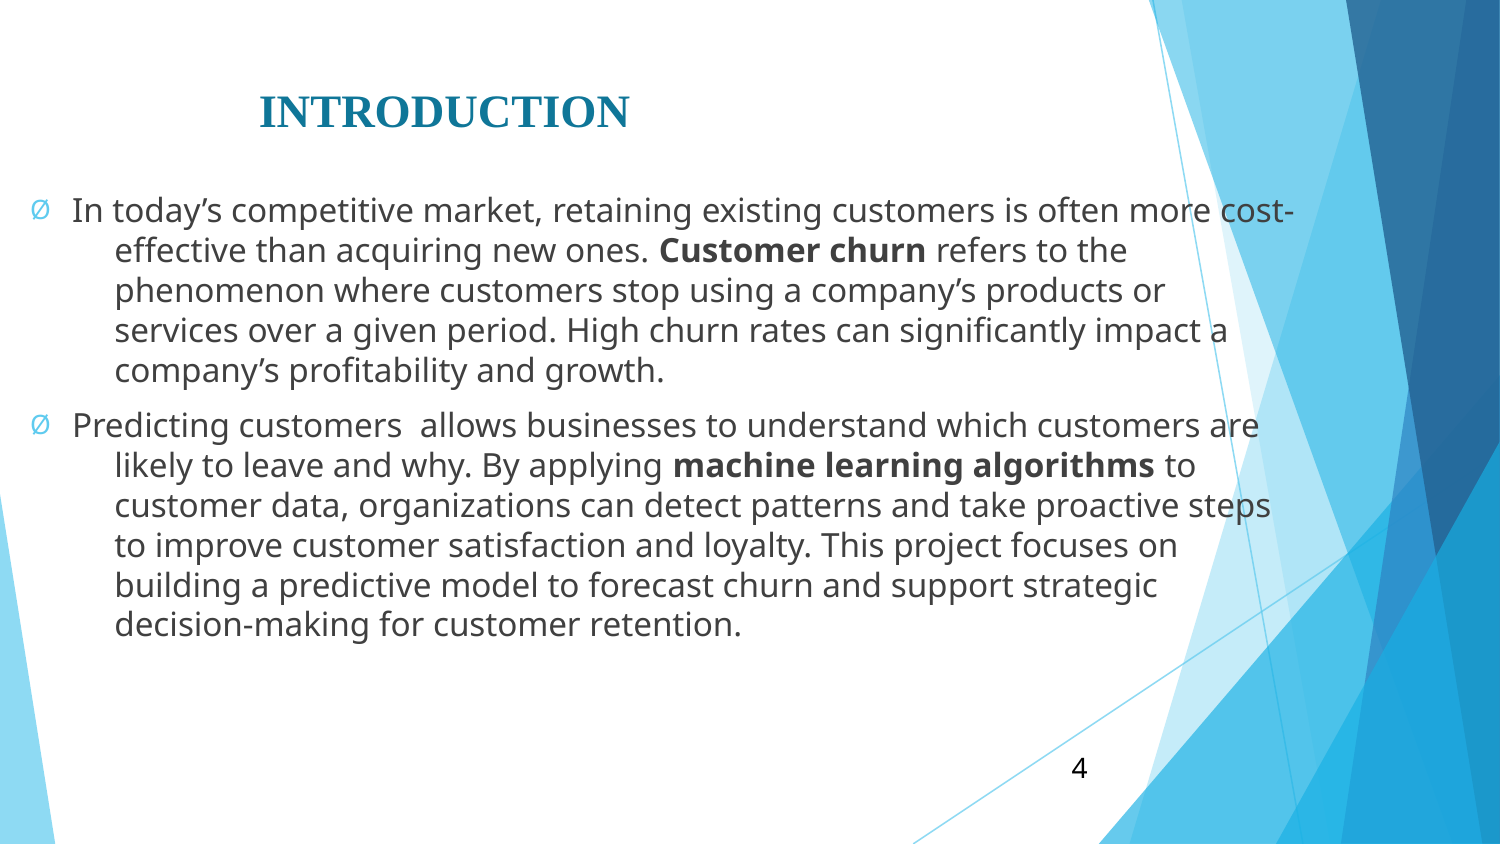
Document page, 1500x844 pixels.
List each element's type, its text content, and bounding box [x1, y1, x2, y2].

title INTRODUCTION [0, 73, 928, 144]
text_box [1056, 769, 1142, 789]
list In today’s competitive market, retaining existing customers is often more cost-effective than acquiring new ones. Customer churn refers to the phenomenon where customers stop using a company’s products or services over a given period. High churn rates can significantly impact a company’s profitability and growth. Predicting customers allows businesses to understand which customers are likely to leave and why. By applying machine learning algorithms to customer data, organizations can detect patterns and take proactive steps to improve customer satisfaction and loyalty. This project focuses on building a predictive model to forecast churn and support strategic decision-making for customer retention. [15, 182, 1314, 769]
